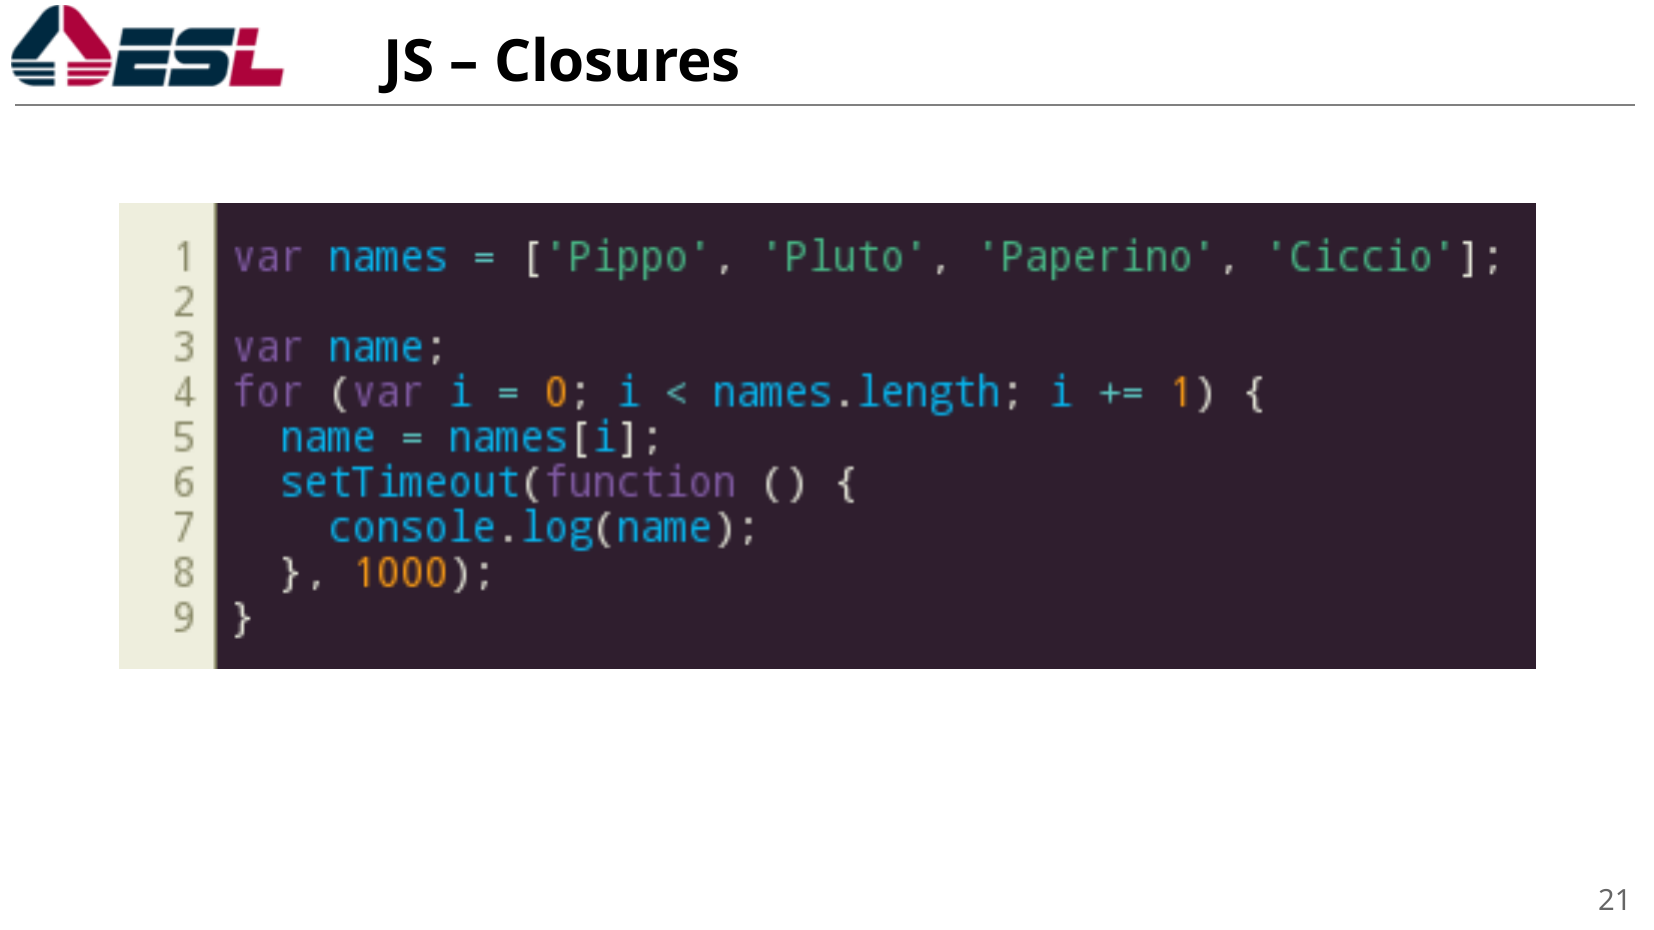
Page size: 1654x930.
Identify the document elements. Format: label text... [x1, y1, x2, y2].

picture [119, 203, 1536, 669]
picture [11, 5, 288, 90]
title JS – Closures [335, 0, 1653, 103]
